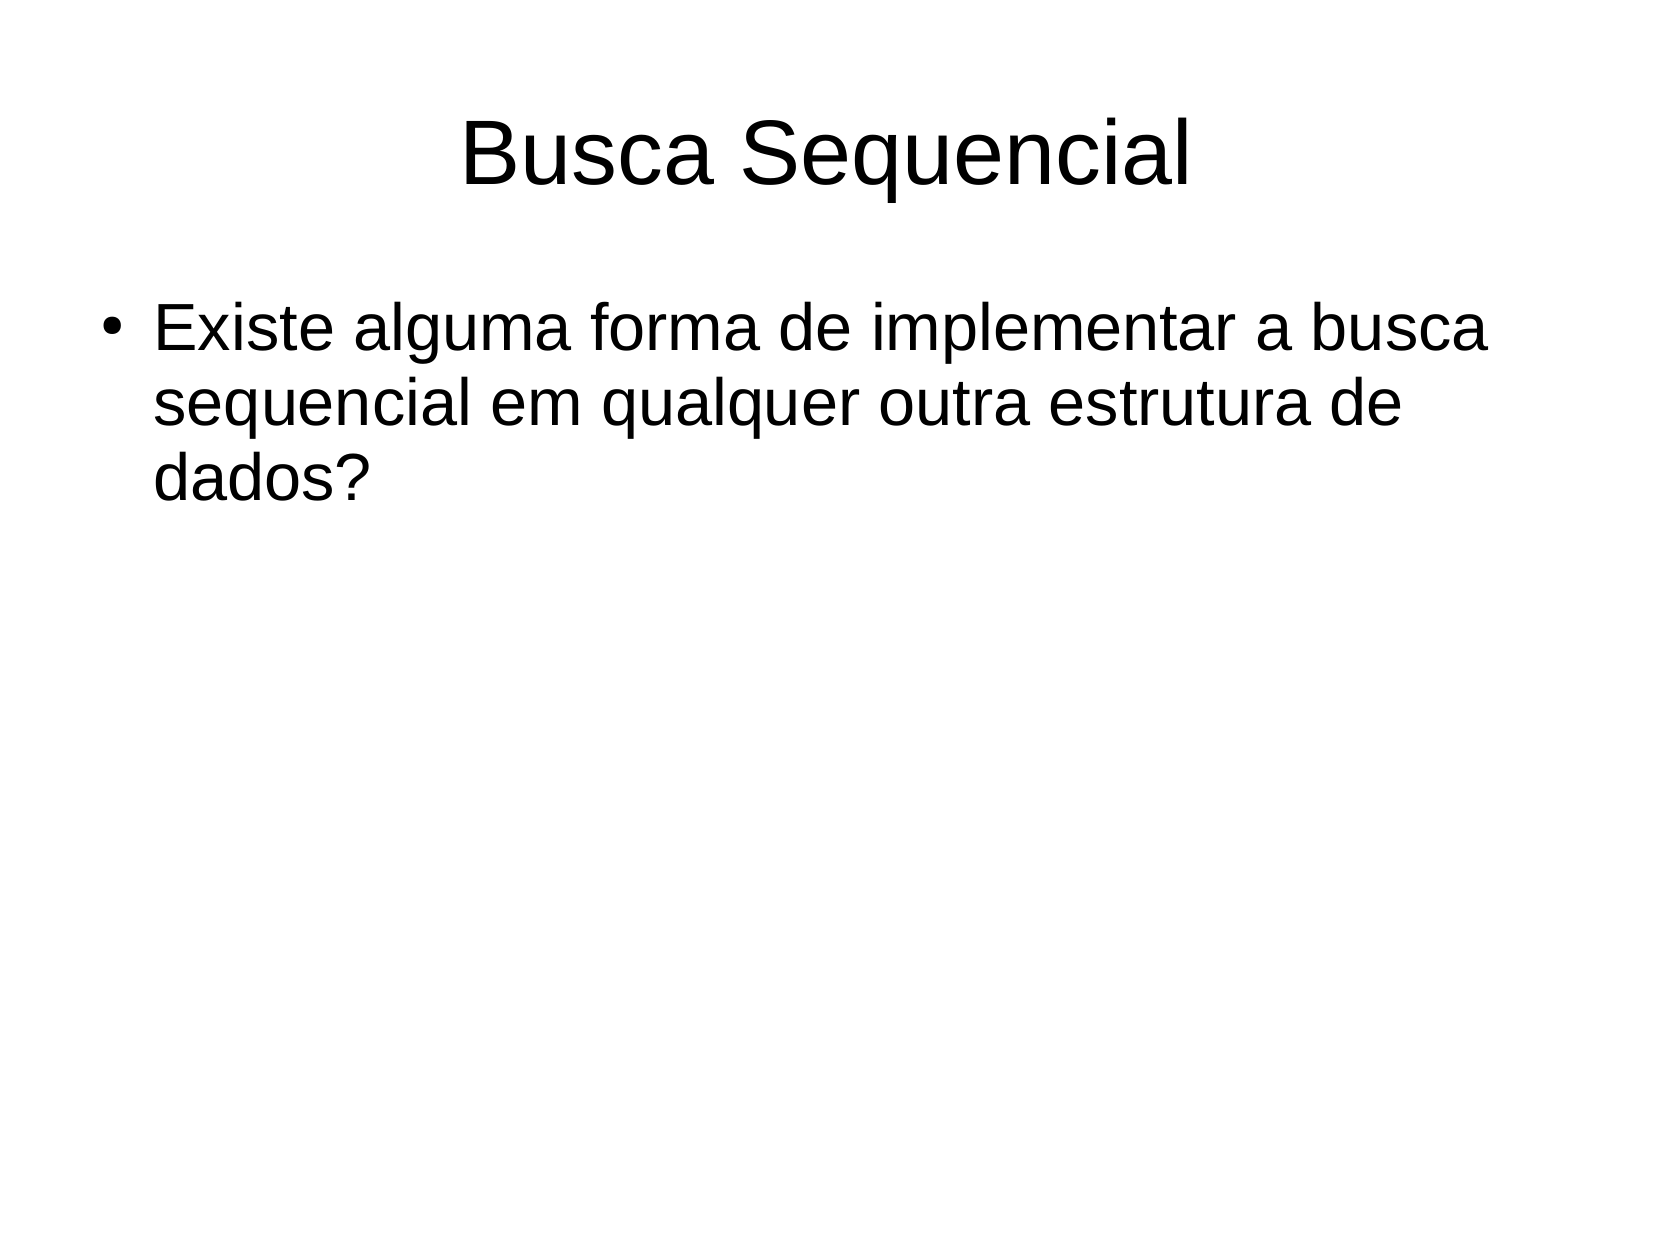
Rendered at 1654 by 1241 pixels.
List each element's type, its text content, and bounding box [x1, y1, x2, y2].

title Busca Sequencial [82, 49, 1571, 257]
list Existe alguma forma de implementar a busca sequencial em qualquer outra estrutura de dados? [82, 290, 1571, 1010]
